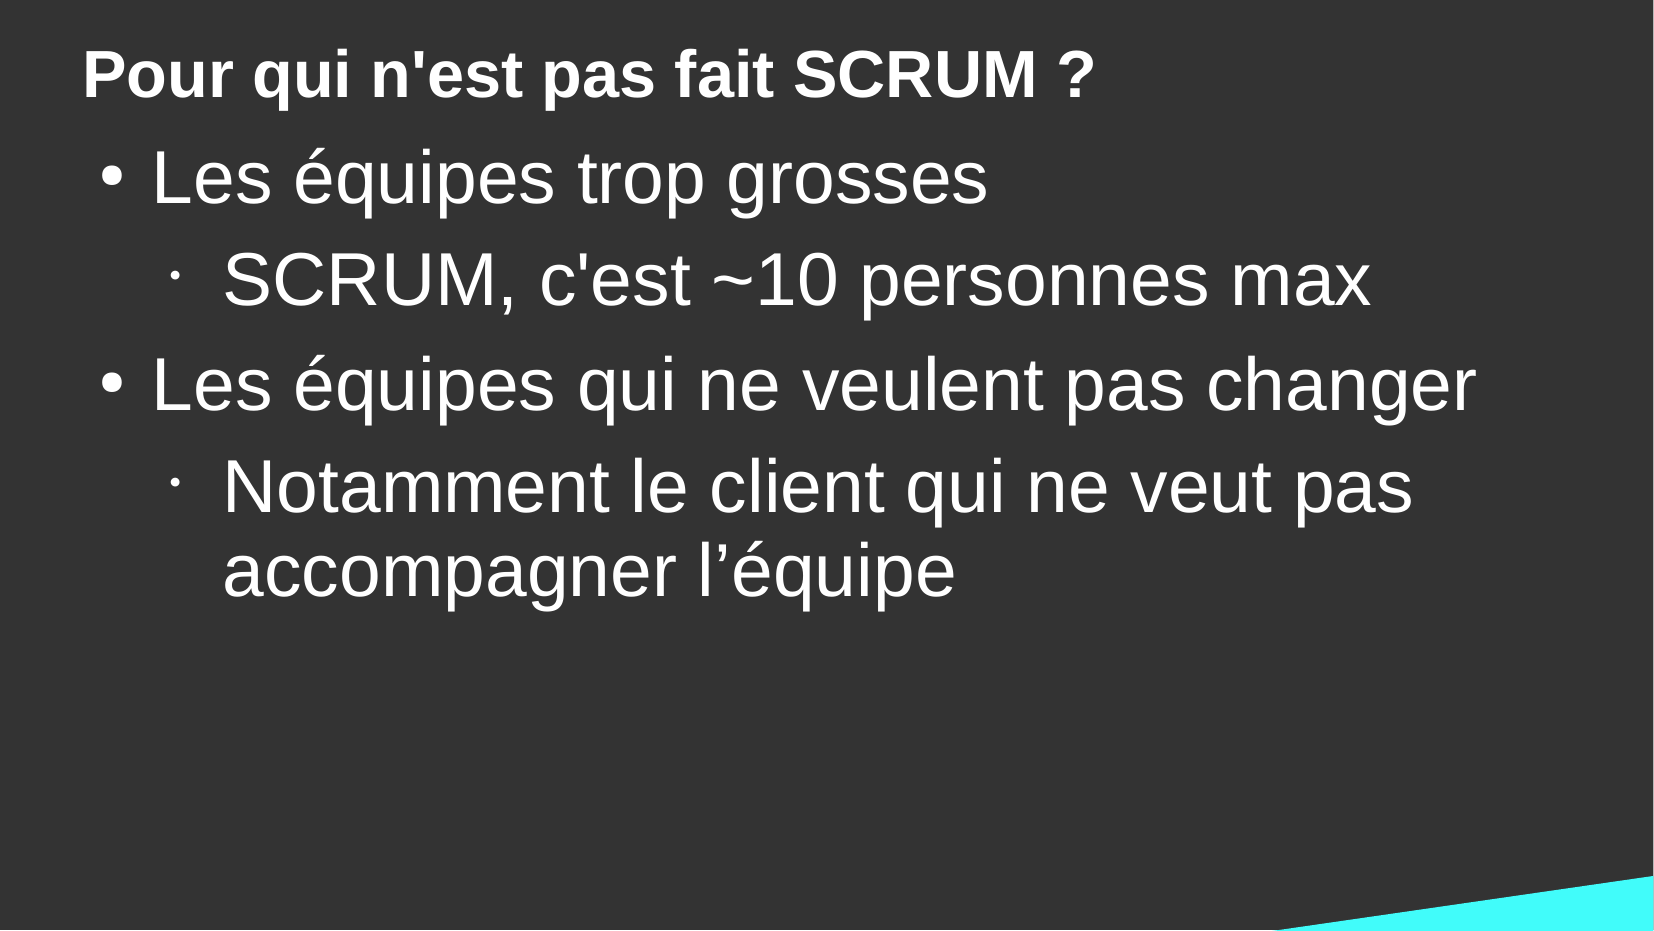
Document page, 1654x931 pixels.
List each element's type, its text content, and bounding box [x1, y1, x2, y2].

list Les équipes trop grosses SCRUM, c'est ~10 personnes max Les équipes qui ne veulent pas changer Notamment le client qui ne veut pas accompagner l’équipe [80, 135, 1620, 777]
text_box [1271, 875, 1654, 931]
title Pour qui n'est pas fait SCRUM ? [82, 37, 1571, 122]
